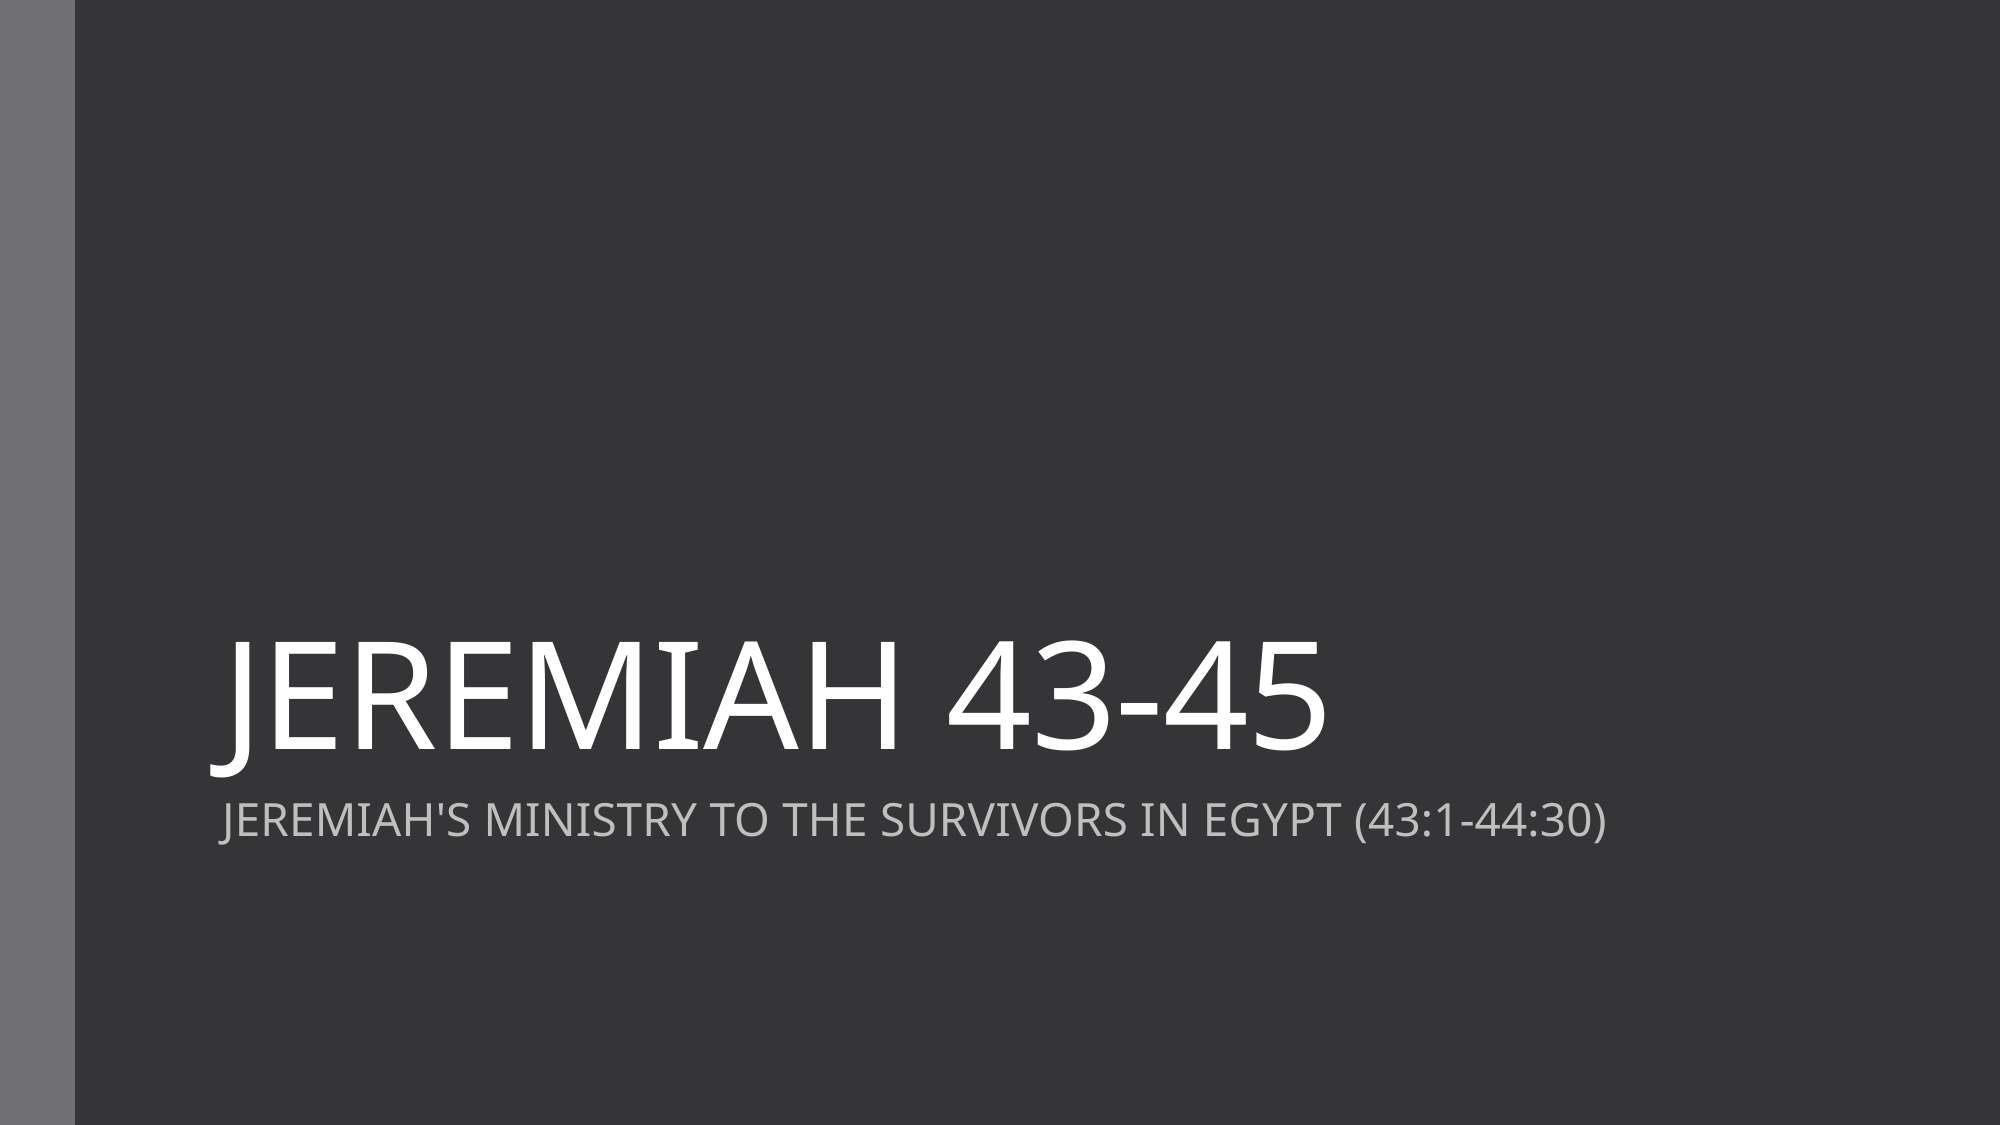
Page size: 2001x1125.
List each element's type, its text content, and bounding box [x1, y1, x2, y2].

title JEREMIAH 43-45 [206, 124, 1752, 787]
subtitle JEREMIAH'S MINISTRY TO THE SURVIVORS IN EGYPT (43:1-44:30) [206, 787, 1752, 1066]
